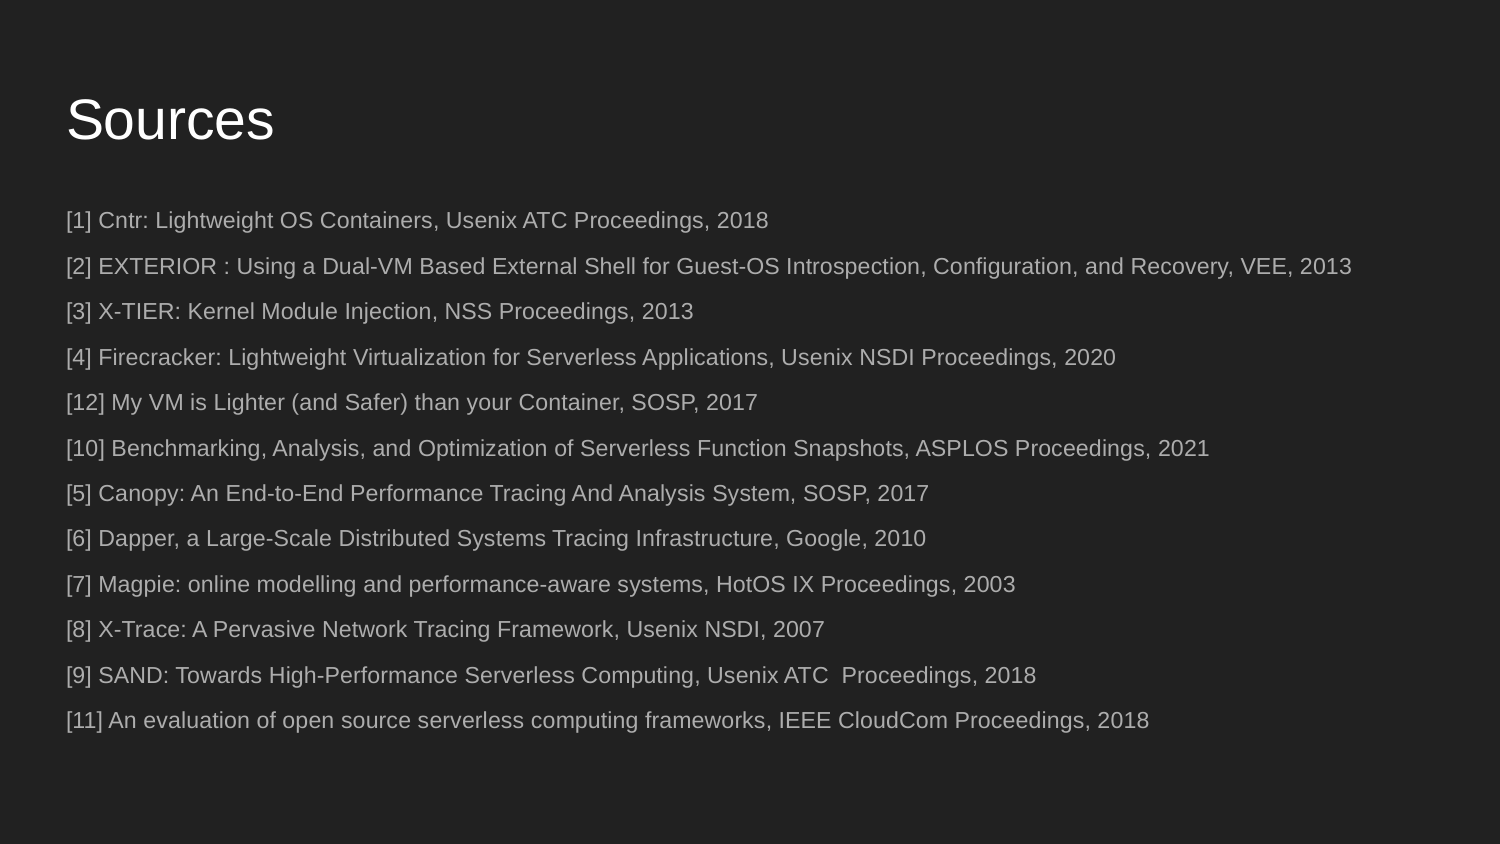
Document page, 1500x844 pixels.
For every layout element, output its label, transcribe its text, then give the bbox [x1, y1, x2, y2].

title Sources [51, 72, 1449, 167]
list [1] Cntr: Lightweight OS Containers, Usenix ATC Proceedings, 2018 [2] EXTERIOR : Using a Dual-VM Based External Shell for Guest-OS Introspection, Configuration, and Recovery, VEE, 2013 [3] X-TIER: Kernel Module Injection, NSS Proceedings, 2013 [4] Firecracker: Lightweight Virtualization for Serverless Applications, Usenix NSDI Proceedings, 2020 [12] My VM is Lighter (and Safer) than your Container, SOSP, 2017 [10] Benchmarking, Analysis, and Optimization of Serverless Function Snapshots, ASPLOS Proceedings, 2021 [5] Canopy: An End-to-End Performance Tracing And Analysis System, SOSP, 2017 [6] Dapper, a Large-Scale Distributed Systems Tracing Infrastructure, Google, 2010 [7] Magpie: online modelling and performance-aware systems, HotOS IX Proceedings, 2003 [8] X-Trace: A Pervasive Network Tracing Framework, Usenix NSDI, 2007 [9] SAND: Towards High-Performance Serverless Computing, Usenix ATC Proceedings, 2018 [11] An evaluation of open source serverless computing frameworks, IEEE CloudCom Proceedings, 2018 [51, 189, 1449, 750]
